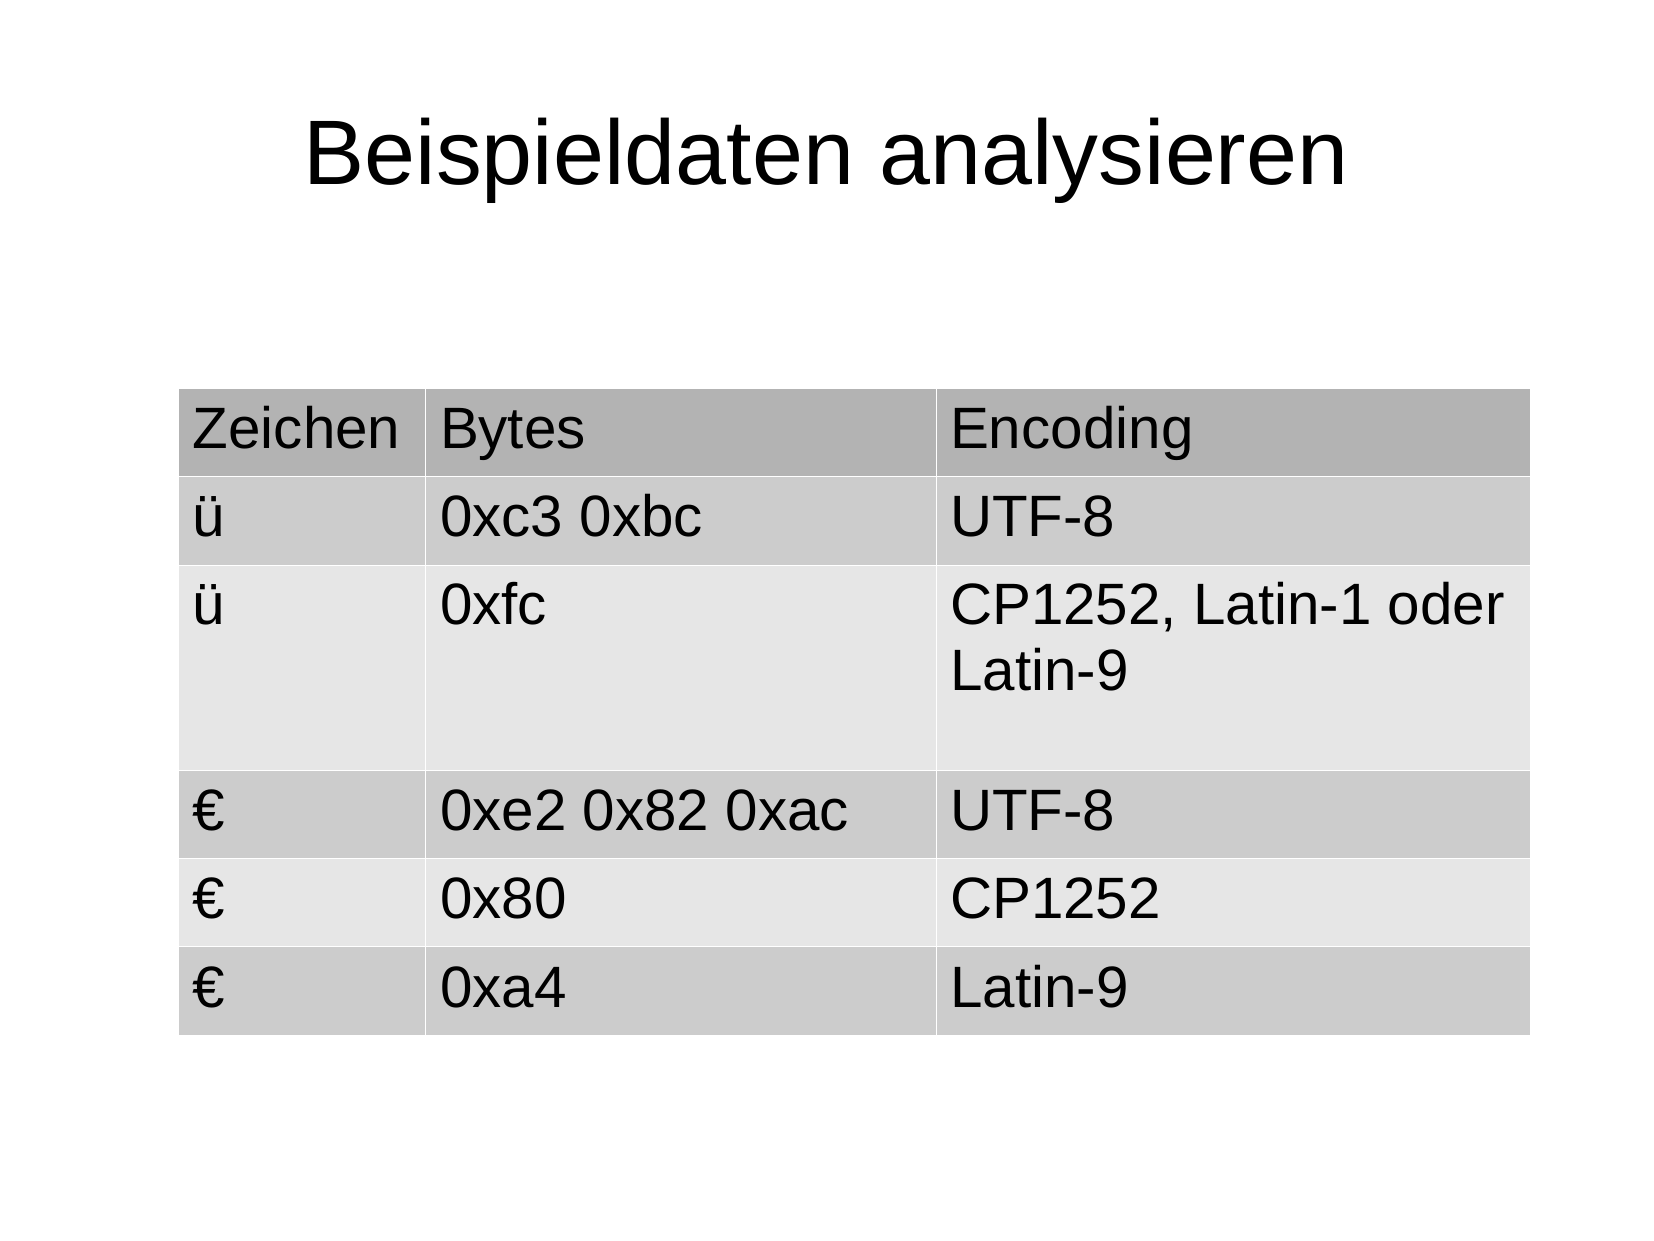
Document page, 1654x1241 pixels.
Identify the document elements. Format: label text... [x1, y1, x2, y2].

table_cell 0xe2 0x82 0xac [426, 771, 936, 858]
title Beispieldaten analysieren [82, 49, 1571, 257]
table_cell € [179, 947, 425, 1035]
table_cell € [179, 859, 425, 946]
table_header Encoding [937, 389, 1530, 476]
table_cell 0x80 [426, 859, 936, 946]
table_cell CP1252, Latin-1 oder Latin-9 [937, 566, 1530, 770]
table_cell ü [179, 477, 425, 565]
table_cell 0xc3 0xbc [426, 477, 936, 565]
table_cell ü [179, 566, 425, 770]
table_cell UTF-8 [937, 477, 1530, 565]
table_cell 0xfc [426, 566, 936, 770]
table_header Bytes [426, 389, 936, 476]
table_cell 0xa4 [426, 947, 936, 1035]
table_cell UTF-8 [937, 771, 1530, 858]
table_cell € [179, 771, 425, 858]
table_cell CP1252 [937, 859, 1530, 946]
table_header Zeichen [179, 389, 425, 476]
table_cell Latin-9 [937, 947, 1530, 1035]
